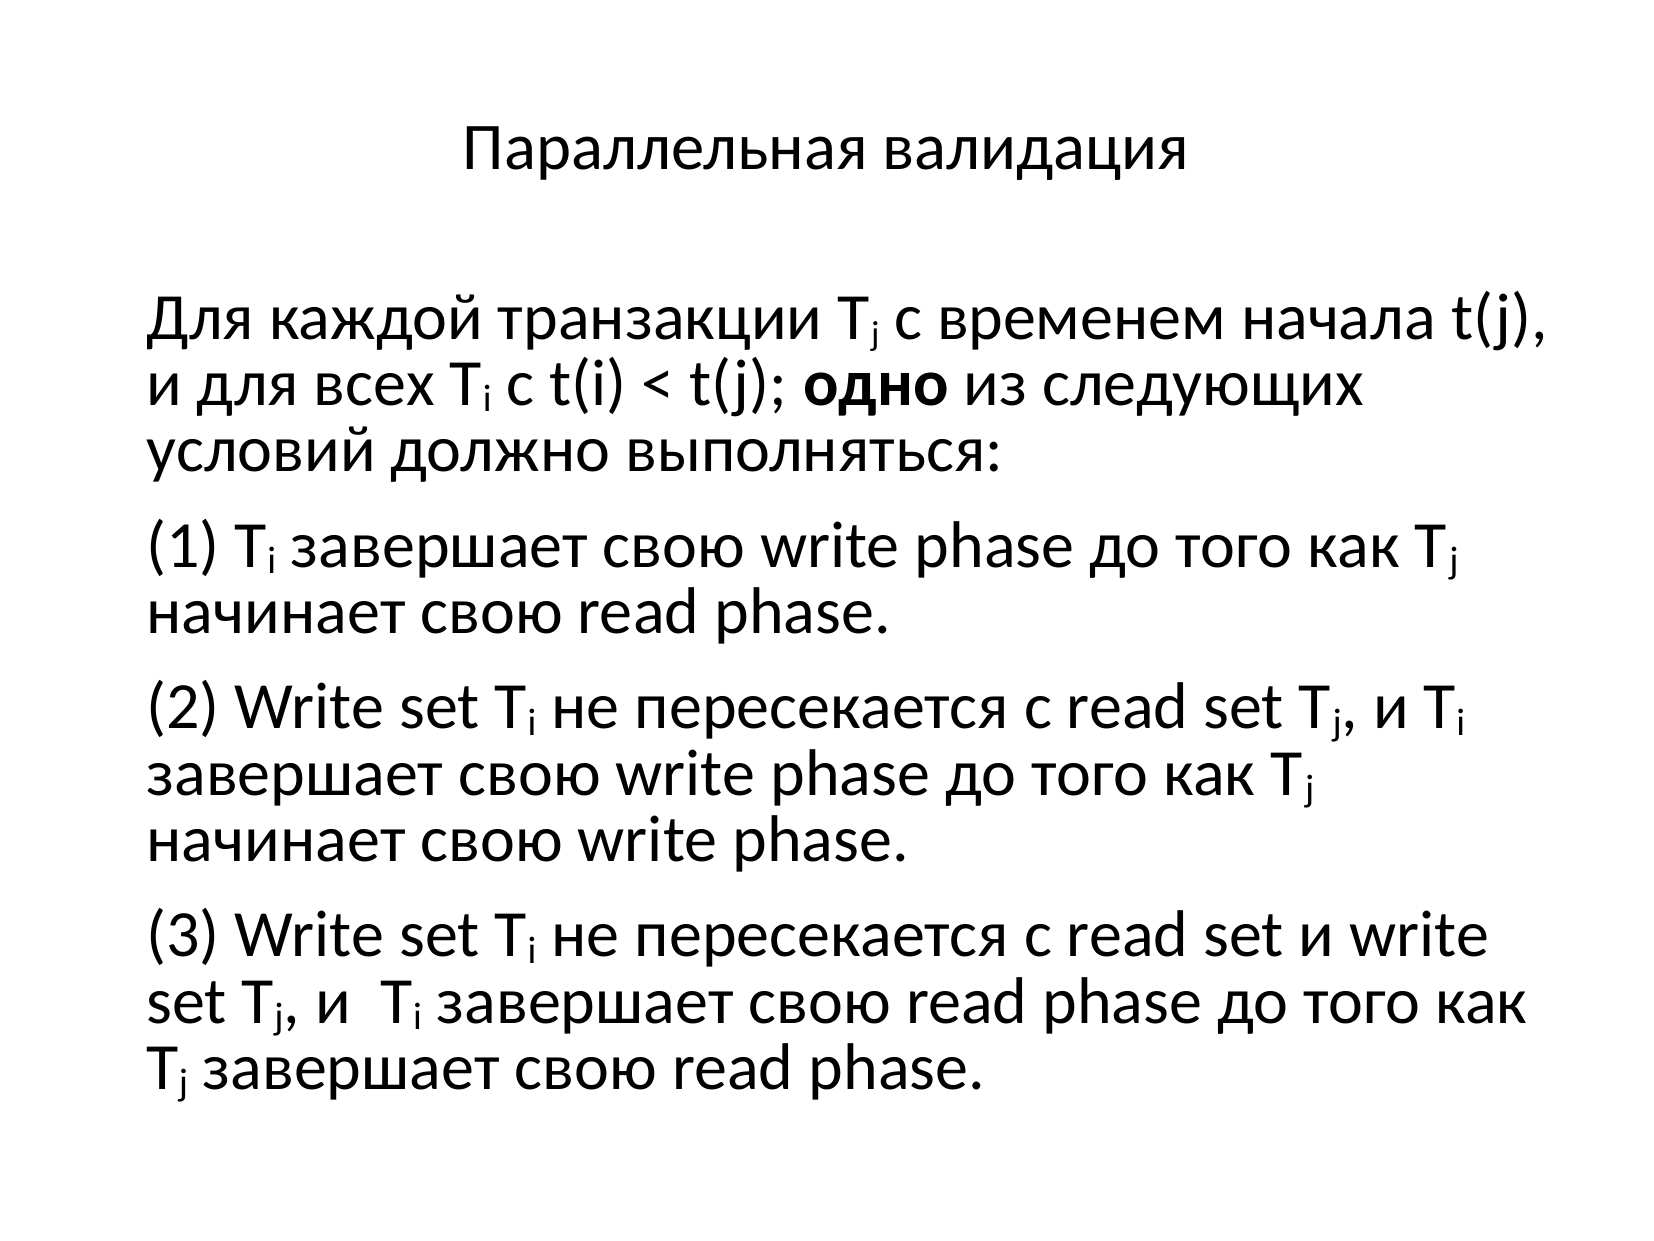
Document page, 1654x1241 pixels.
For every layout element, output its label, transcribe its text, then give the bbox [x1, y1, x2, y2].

list Для каждой транзакции Tj с временем начала t(j), и для всех Ti с t(i) < t(j); одно из следующих условий должно выполняться: (1) Ti завершает свою write phase до того как Tj начинает свою read phase. (2) Write set Ti не пересекается с read set Tj, и Ti завершает свою write phase до того как Tj начинает свою write phase. (3) Write set Ti не пересекается с read set и write set Tj, и Ti завершает свою read phase до того как Tj завершает свою read phase. [82, 289, 1571, 1108]
title Параллельная валидация [82, 49, 1571, 257]
